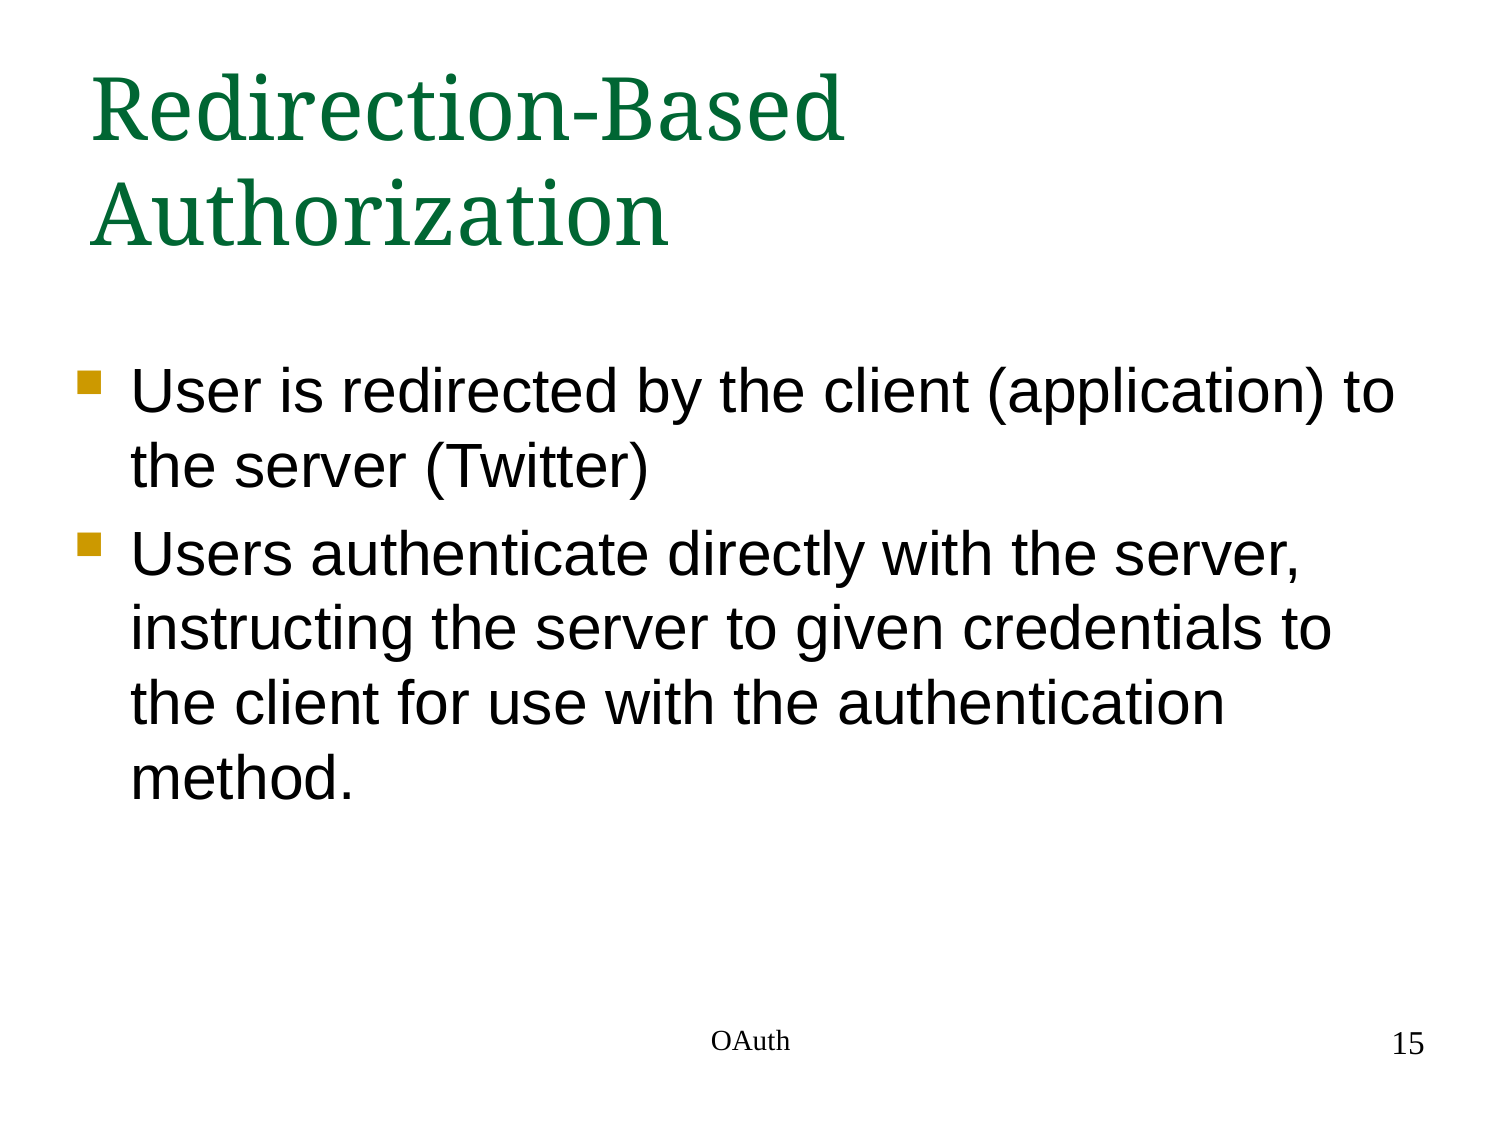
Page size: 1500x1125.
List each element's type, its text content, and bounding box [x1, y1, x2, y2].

title Redirection-Based Authorization [75, 45, 1425, 233]
list User is redirected by the client (application) to the server (Twitter) Users authenticate directly with the server, instructing the server to given credentials to the client for use with the authentication method. [59, 342, 1418, 875]
